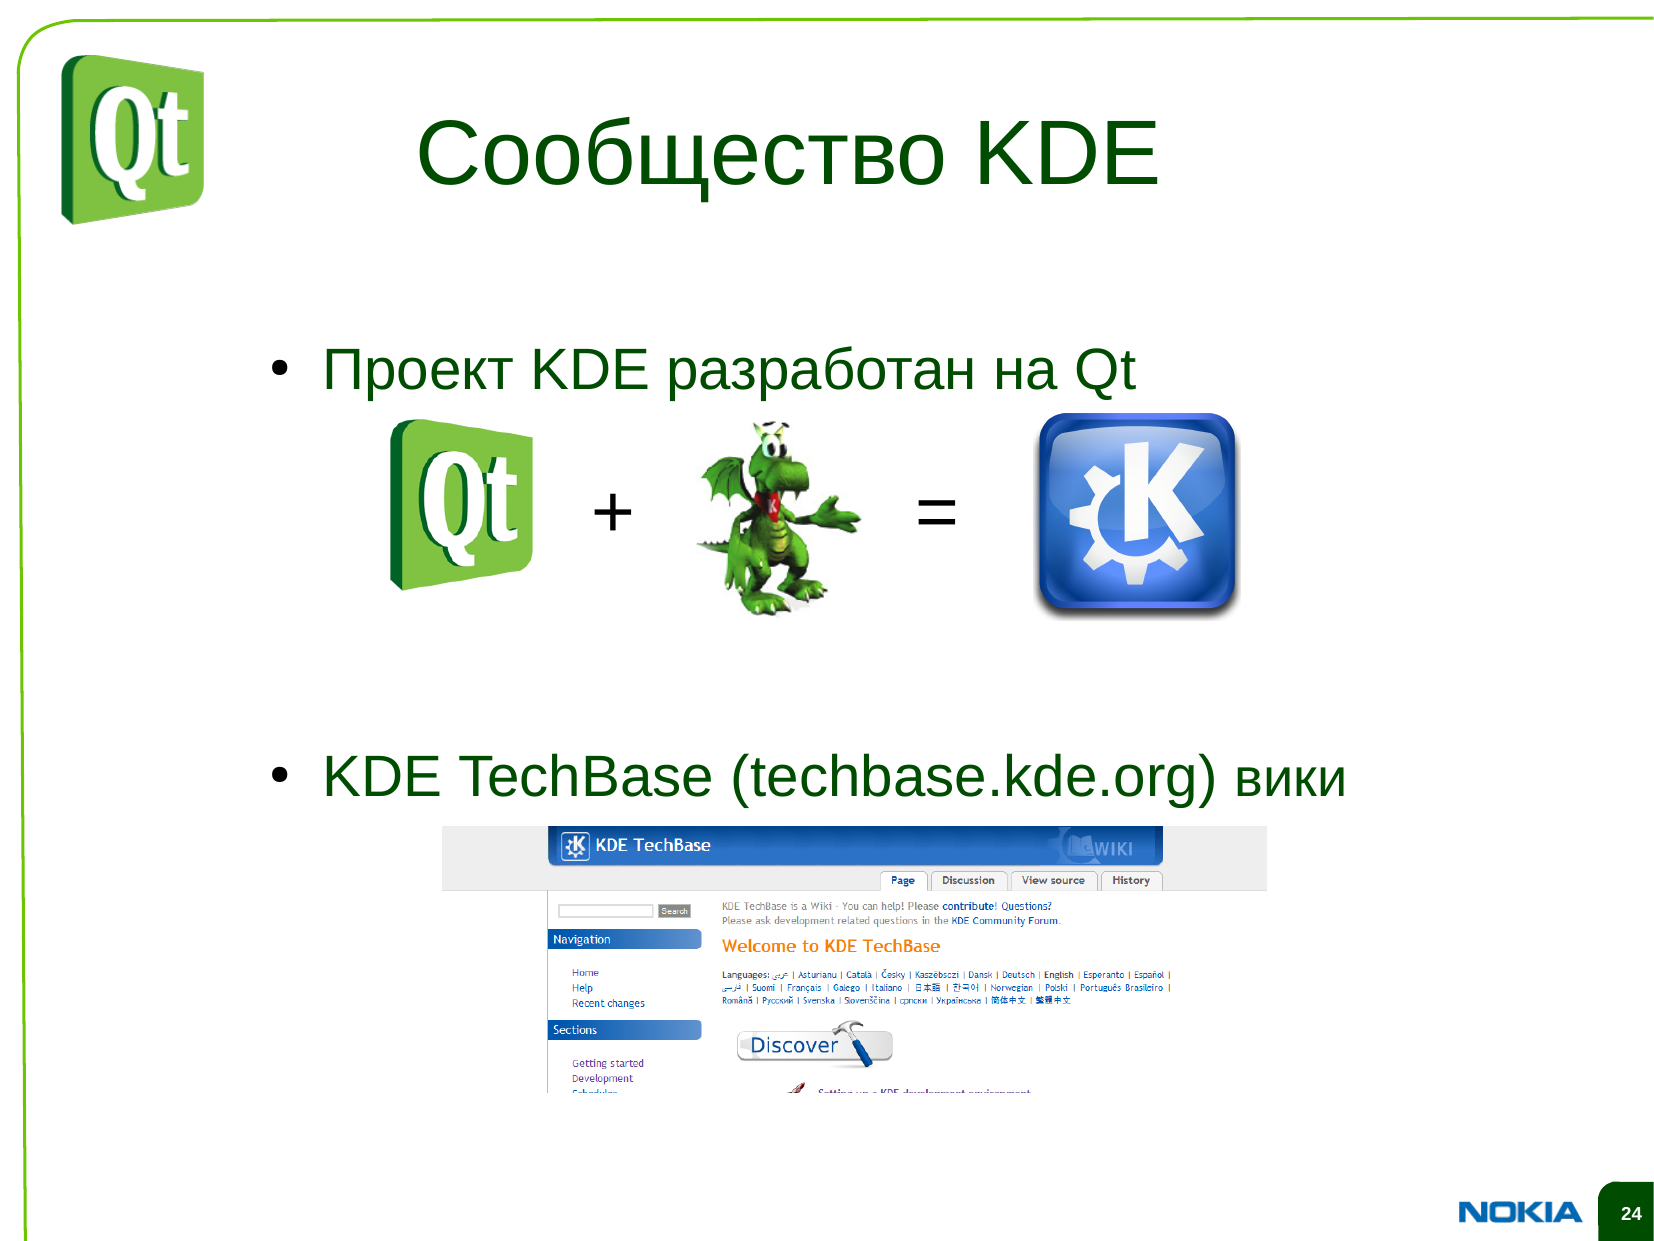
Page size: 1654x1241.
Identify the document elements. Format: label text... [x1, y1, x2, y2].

picture [691, 413, 867, 621]
text_box + [576, 462, 650, 562]
list Проект KDE разработан на Qt KDE TechBase (techbase.kde.org) вики [251, 336, 1571, 1156]
title Сообщество KDE [251, 49, 1327, 257]
picture [383, 413, 591, 621]
picture [1033, 413, 1241, 621]
text_box = [901, 462, 975, 562]
picture [61, 55, 204, 225]
picture [1459, 1201, 1583, 1223]
picture [442, 826, 1267, 1093]
